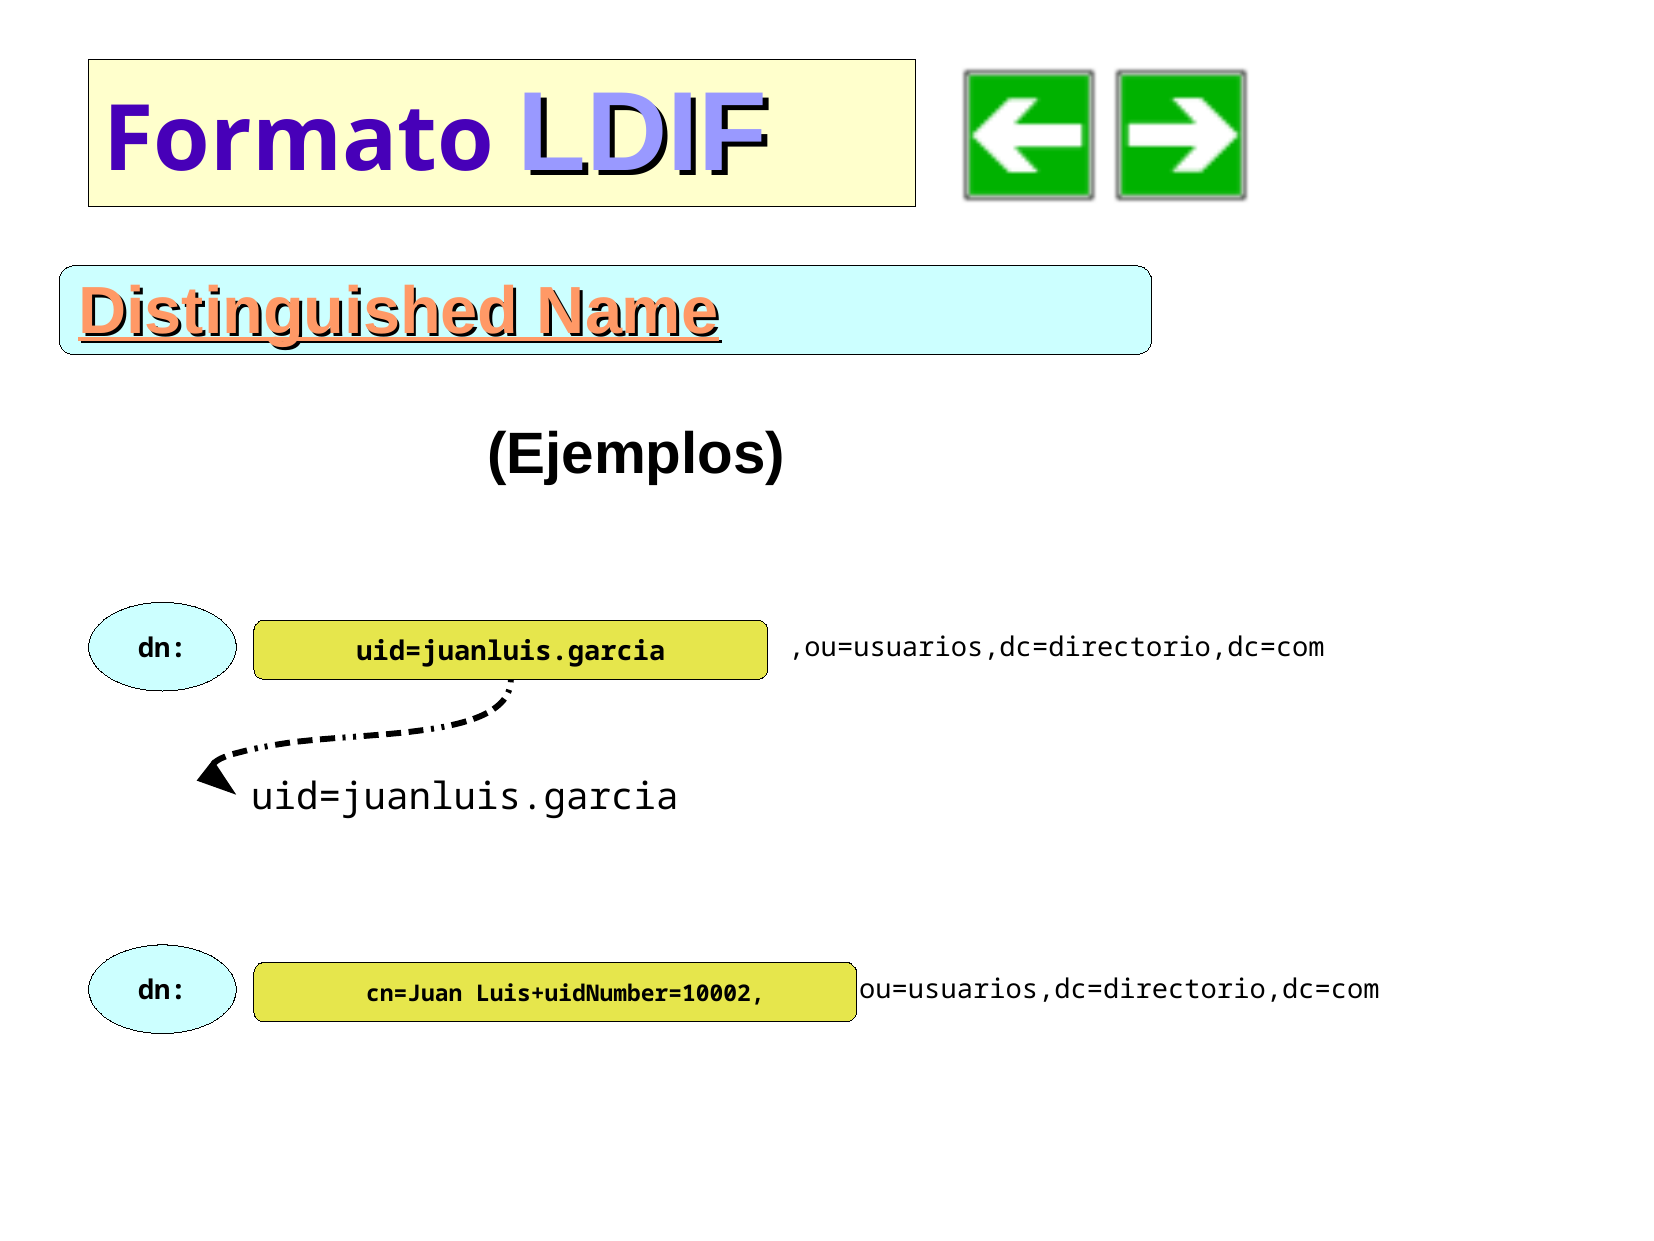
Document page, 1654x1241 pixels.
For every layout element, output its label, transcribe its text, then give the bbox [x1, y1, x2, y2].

text_box ,ou=usuarios,dc=directorio,dc=com [773, 620, 1512, 668]
picture [956, 62, 1105, 211]
text_box Formato LDIF [88, 59, 916, 207]
text_box Distinguished Name [59, 265, 1152, 355]
picture [1108, 62, 1257, 211]
text_box (Ejemplos) [472, 413, 827, 494]
text_box cn=Juan Luis+uidNumber=10002, [253, 962, 857, 1022]
text_box dn: [88, 944, 237, 1034]
text_box dn: [88, 602, 237, 692]
text_box uid=juanluis.garcia [253, 620, 768, 680]
text_box uid=juanluis.garcia [236, 761, 916, 823]
text_box ou=usuarios,dc=directorio,dc=com [844, 962, 1583, 1011]
